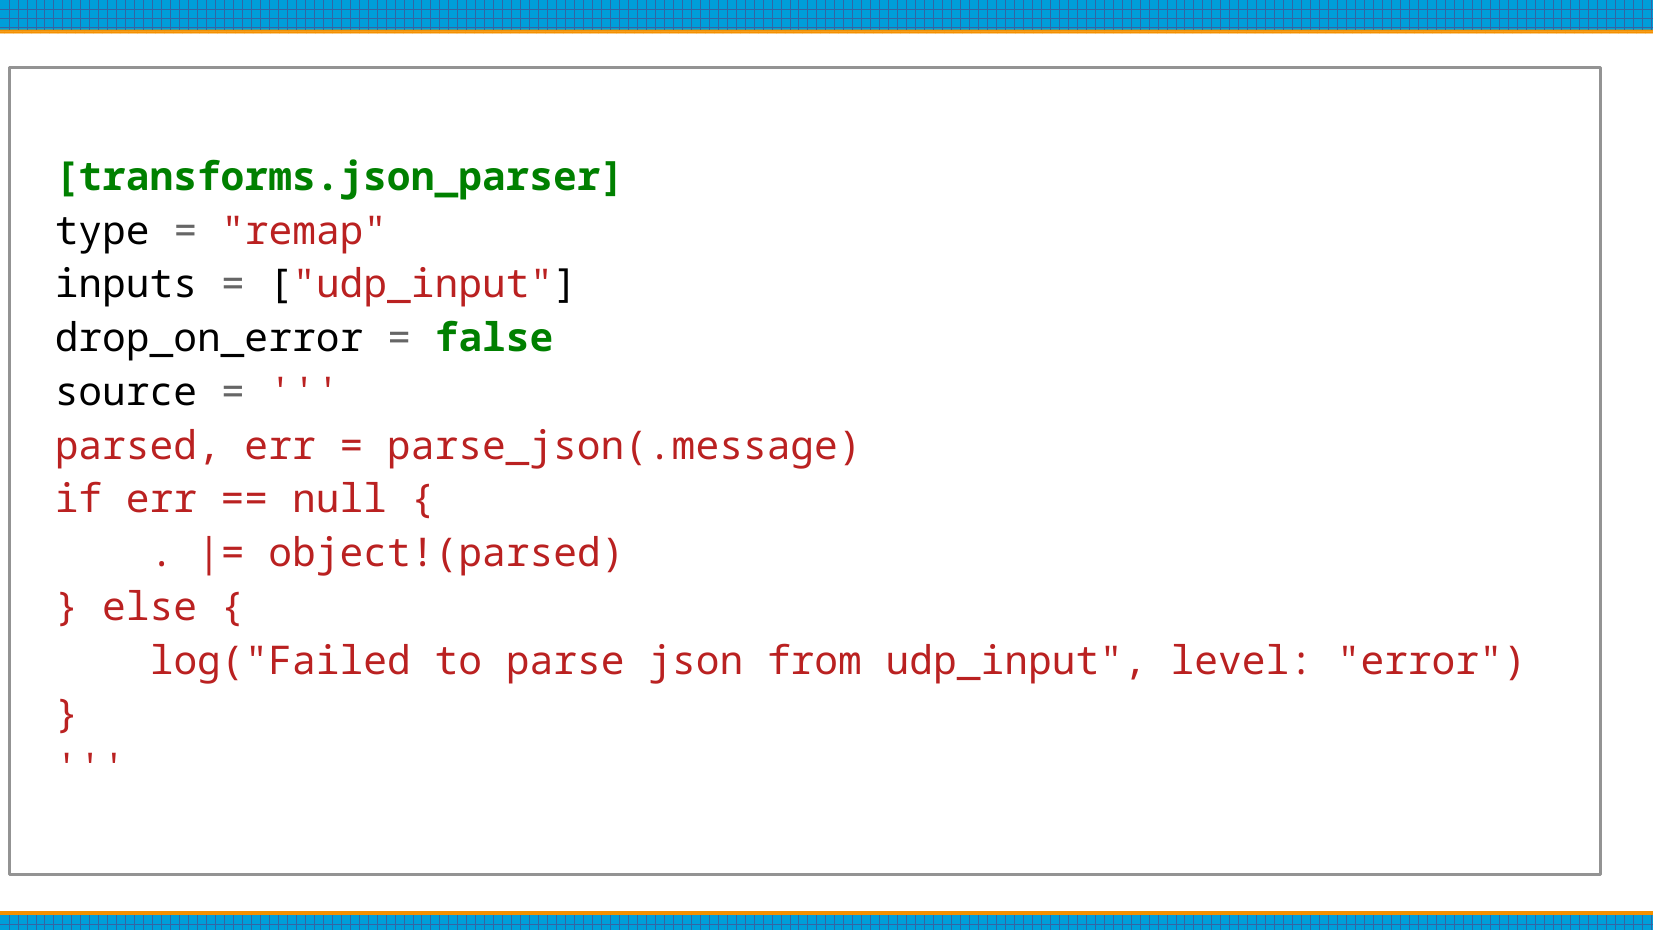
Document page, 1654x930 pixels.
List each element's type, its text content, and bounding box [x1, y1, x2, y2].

text_box [transforms.json_parser] type = "remap" inputs = ["udp_input"] drop_on_error = false source = ''' parsed, err = parse_json(.message) if err == null { . |= object!(parsed) } else { log("Failed to parse json from udp_input", level: "error") } ''' [9, 67, 1601, 875]
